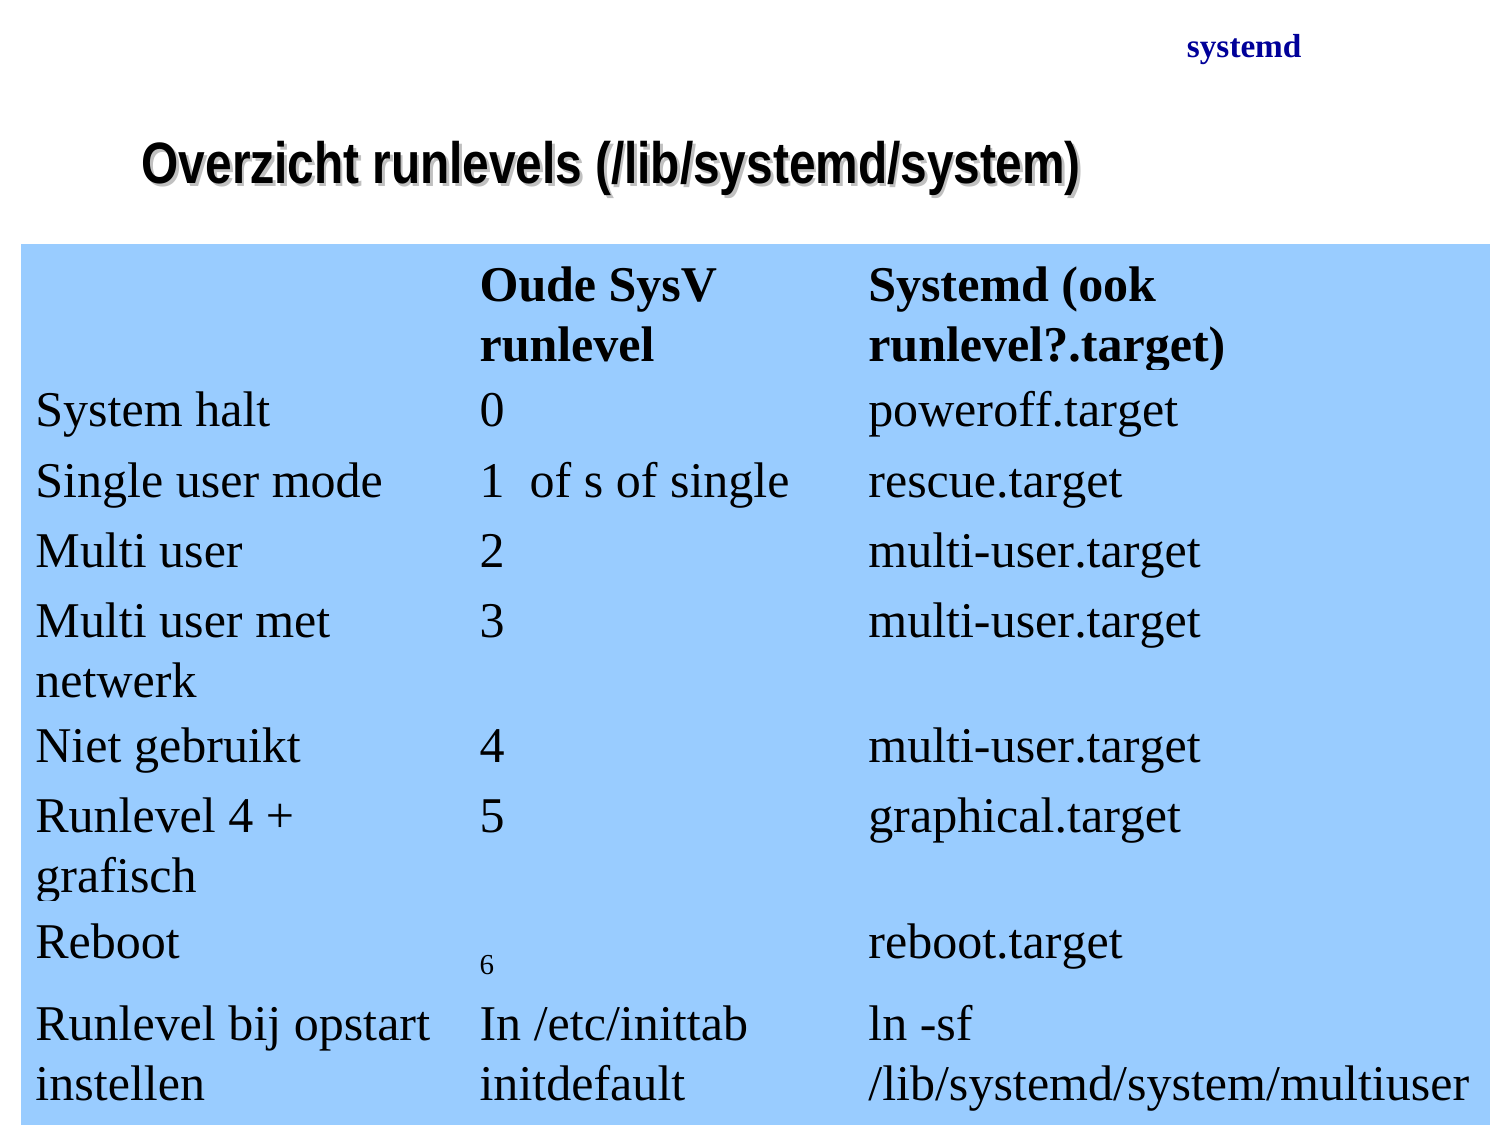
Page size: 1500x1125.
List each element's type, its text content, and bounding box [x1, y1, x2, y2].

title Overzicht runlevels (/lib/systemd/system) [141, 72, 1447, 244]
table_cell ln -sf /lib/systemd/system/multiuser.target /etc/systemd/system/default.target [854, 983, 1490, 1125]
table_cell graphical.target [854, 775, 1490, 901]
table_cell 0 [465, 370, 854, 440]
table_cell 2 [465, 510, 854, 580]
table_cell Single user mode [21, 440, 465, 510]
table_cell poweroff.target [854, 370, 1490, 440]
table_cell multi-user.target [854, 580, 1490, 705]
table_cell reboot.target [854, 901, 1490, 983]
table_cell 5 [465, 775, 854, 901]
table_cell Niet gebruikt [21, 705, 465, 775]
table_cell Runlevel bij opstart instellen [21, 983, 465, 1125]
table_cell 1 of s of single [465, 440, 854, 510]
table_cell Reboot [21, 901, 465, 983]
table_header Systemd (ook runlevel?.target) [854, 244, 1490, 370]
table_cell multi-user.target [854, 510, 1490, 580]
table_cell 3 [465, 580, 854, 705]
table_cell multi-user.target [854, 705, 1490, 775]
table_cell 4 [465, 705, 854, 775]
table_header [21, 244, 465, 370]
table_header Oude SysV runlevel [465, 244, 854, 370]
table_cell System halt [21, 370, 465, 440]
table_cell Multi user met netwerk [21, 580, 465, 705]
table_cell Multi user [21, 510, 465, 580]
table_cell In /etc/inittab initdefault instellen [465, 983, 854, 1125]
table_cell 6 [465, 901, 854, 983]
table_cell Runlevel 4 + grafisch [21, 775, 465, 901]
table_cell rescue.target [854, 440, 1490, 510]
